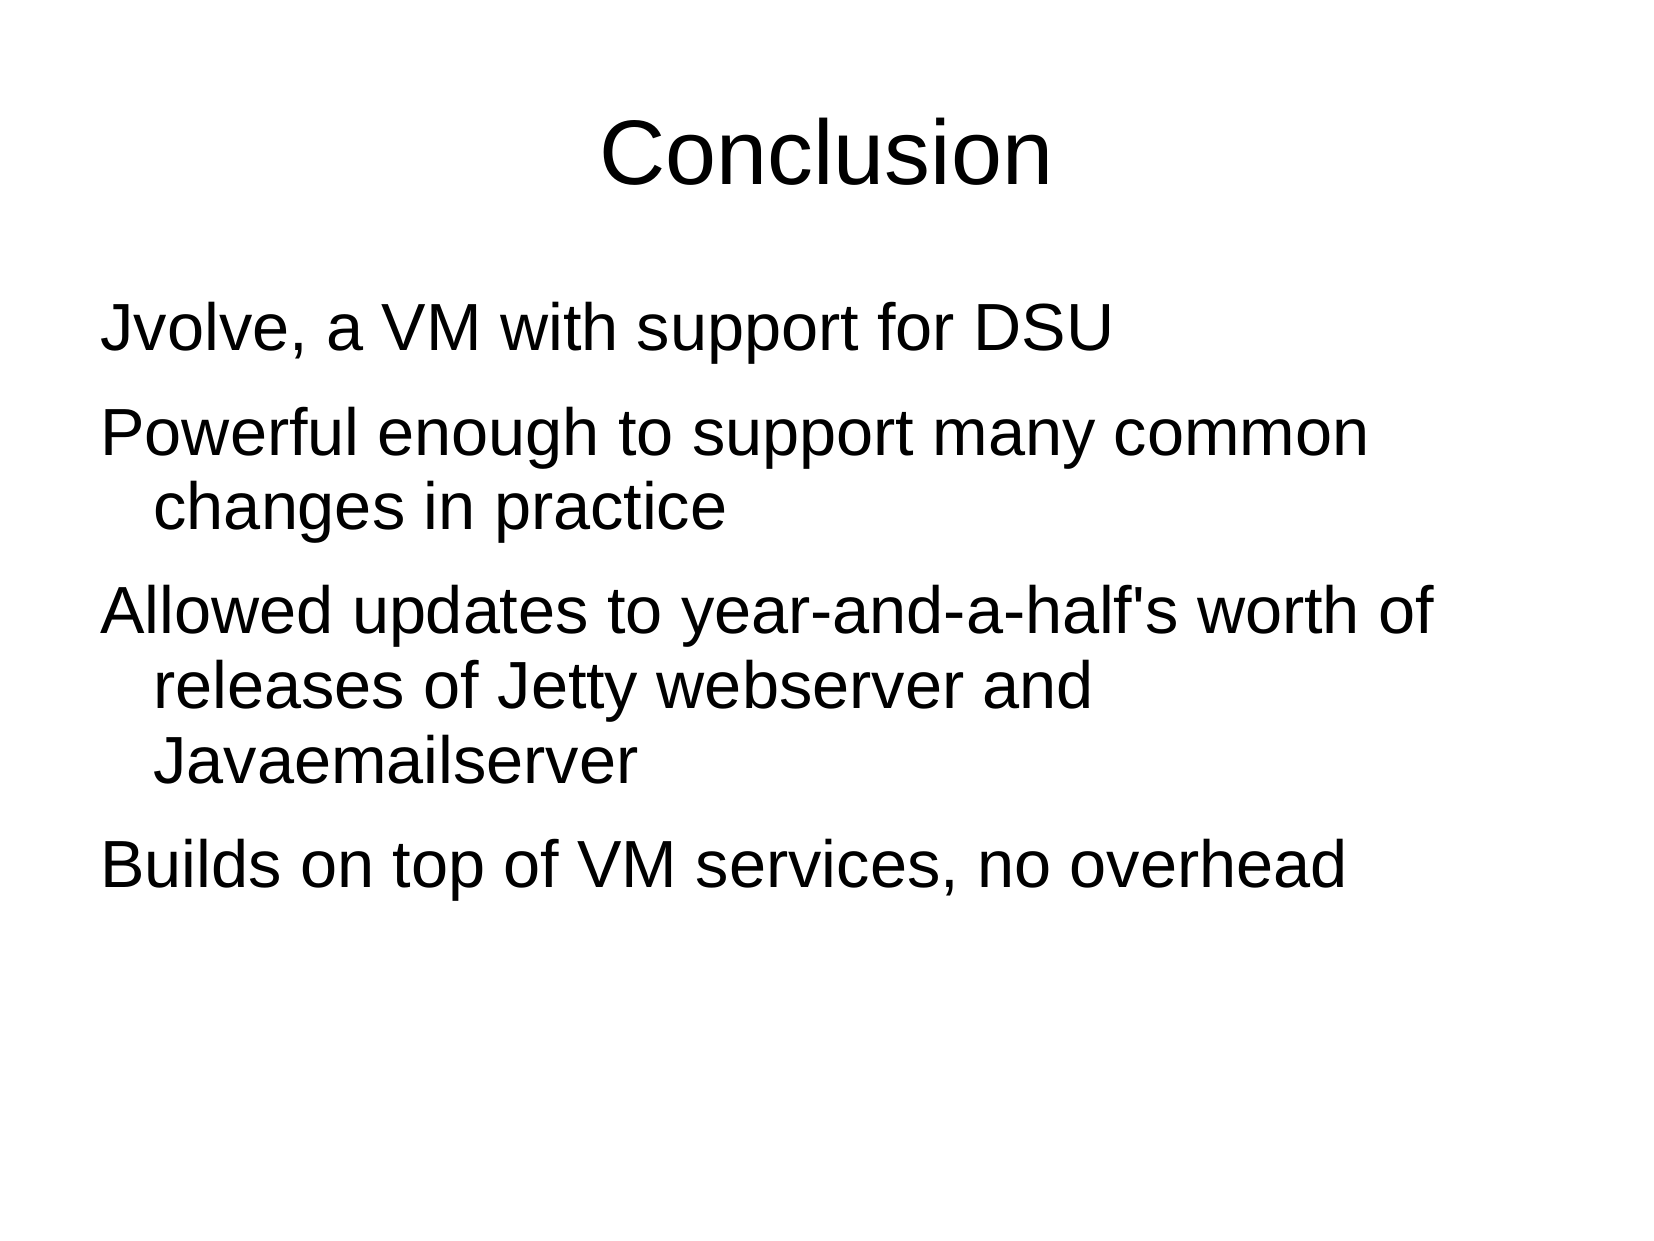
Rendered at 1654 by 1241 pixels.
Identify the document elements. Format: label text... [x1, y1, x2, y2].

title Conclusion [82, 49, 1571, 257]
list Jvolve, a VM with support for DSU Powerful enough to support many common changes in practice Allowed updates to year-and-a-half's worth of releases of Jetty webserver and Javaemailserver Builds on top of VM services, no overhead [82, 290, 1571, 1094]
